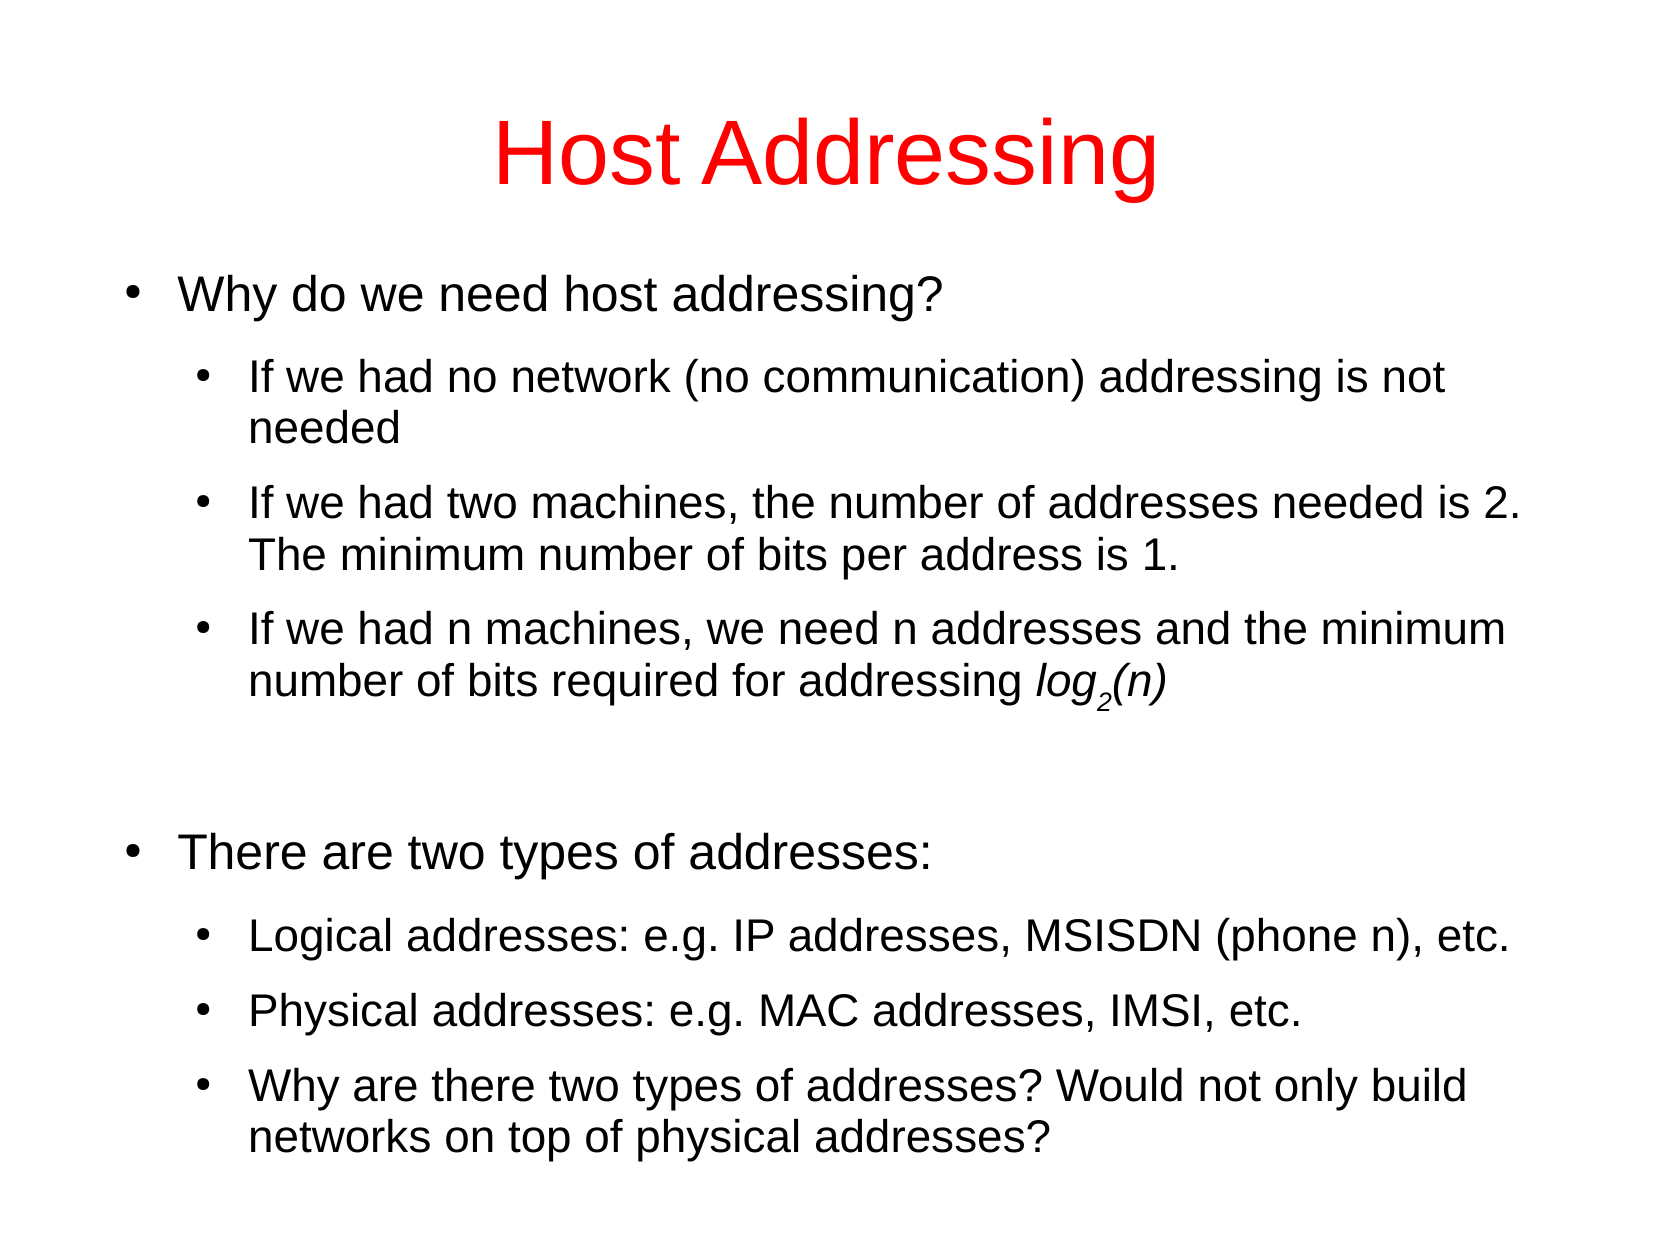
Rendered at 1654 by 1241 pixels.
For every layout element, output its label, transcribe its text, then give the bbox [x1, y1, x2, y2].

title Host Addressing [82, 49, 1571, 257]
list Why do we need host addressing? If we had no network (no communication) addressing is not needed If we had two machines, the number of addresses needed is 2. The minimum number of bits per address is 1. If we had n machines, we need n addresses and the minimum number of bits required for addressing log2(n) There are two types of addresses: Logical addresses: e.g. IP addresses, MSISDN (phone n), etc. Physical addresses: e.g. MAC addresses, IMSI, etc. Why are there two types of addresses? Would not only build networks on top of physical addresses? [106, 265, 1595, 1163]
